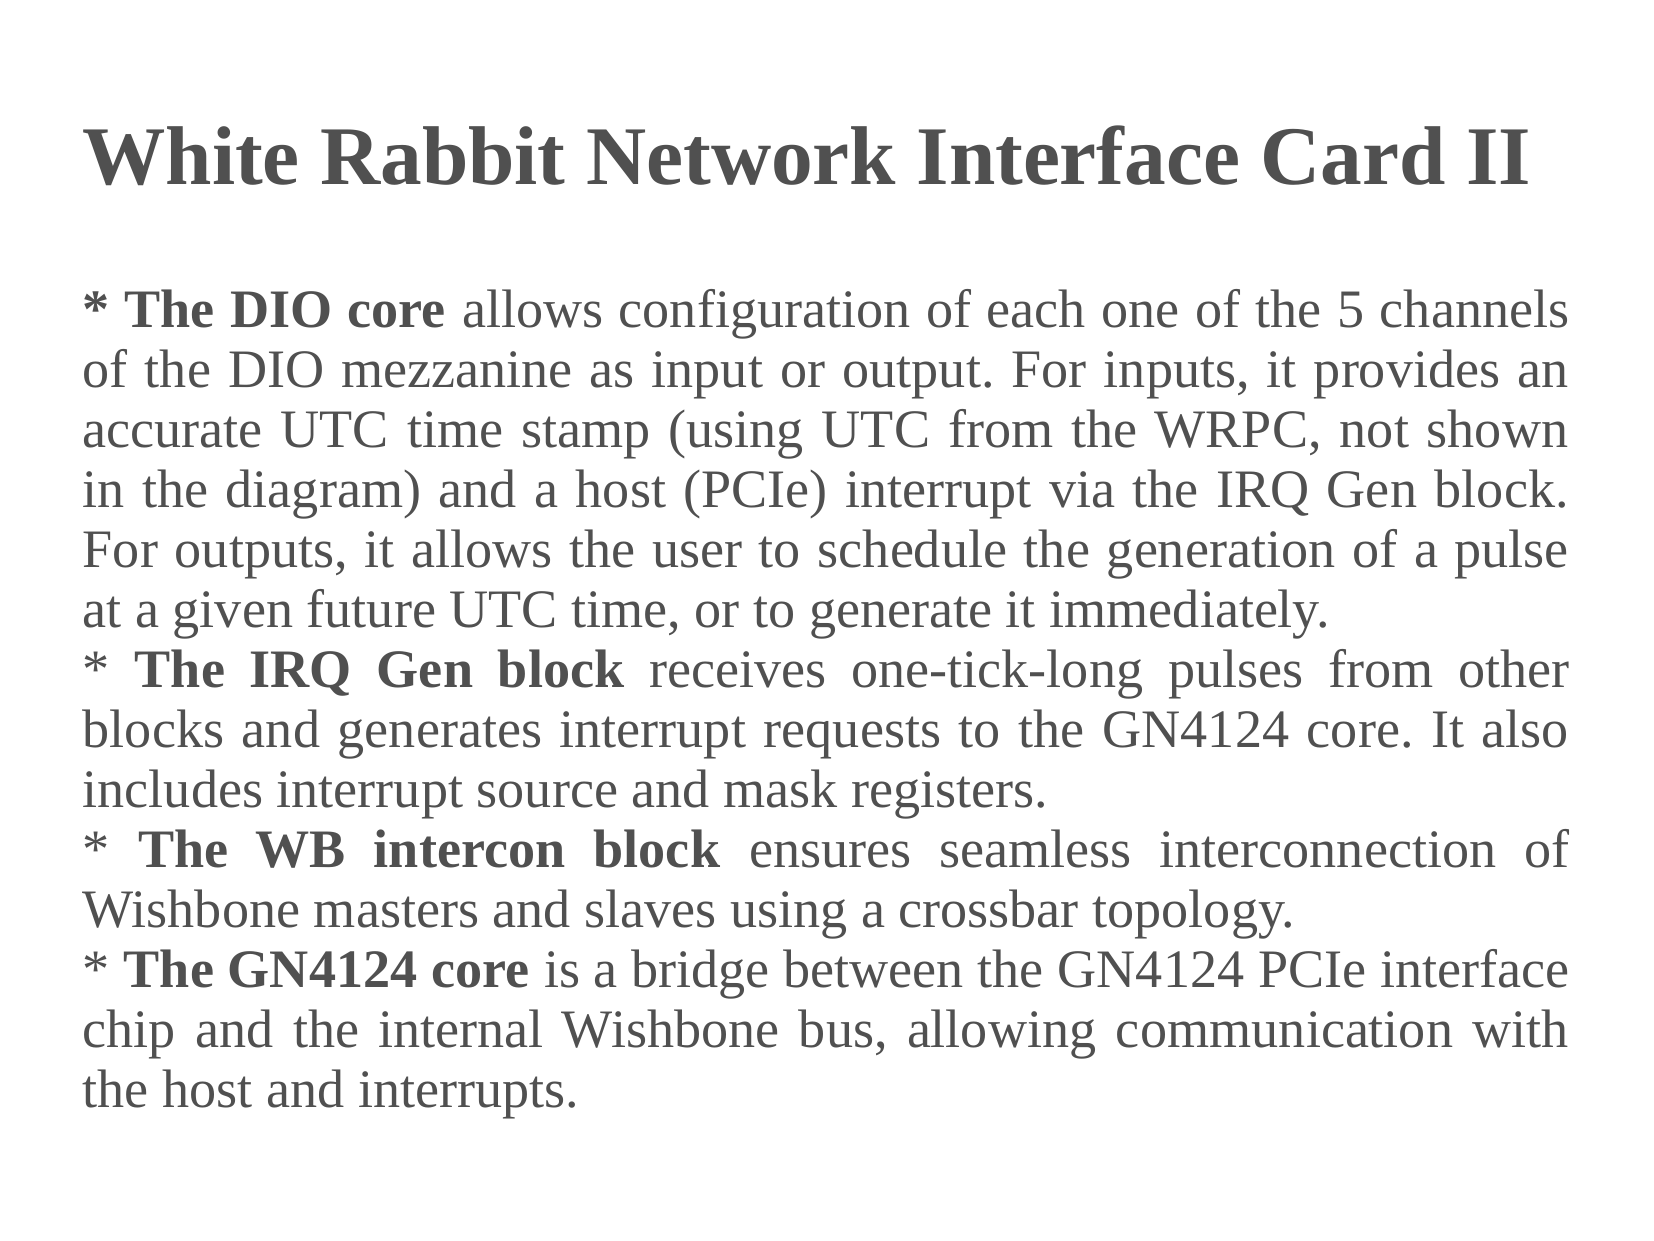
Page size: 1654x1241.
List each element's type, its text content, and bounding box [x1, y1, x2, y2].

title White Rabbit Network Interface Card II [82, 52, 1571, 260]
text_box * The DIO core allows configuration of each one of the 5 channels of the DIO mezzanine as input or output. For inputs, it provides an accurate UTC time stamp (using UTC from the WRPC, not shown in the diagram) and a host (PCIe) interrupt via the IRQ Gen block. For outputs, it allows the user to schedule the generation of a pulse at a given future UTC time, or to generate it immediately. * The IRQ Gen block receives one-tick-long pulses from other blocks and generates interrupt requests to the GN4124 core. It also includes interrupt source and mask registers. * The WB intercon block ensures seamless interconnection of Wishbone masters and slaves using a crossbar topology. * The GN4124 core is a bridge between the GN4124 PCIe interface chip and the internal Wishbone bus, allowing communication with the host and interrupts. [82, 279, 1571, 1120]
